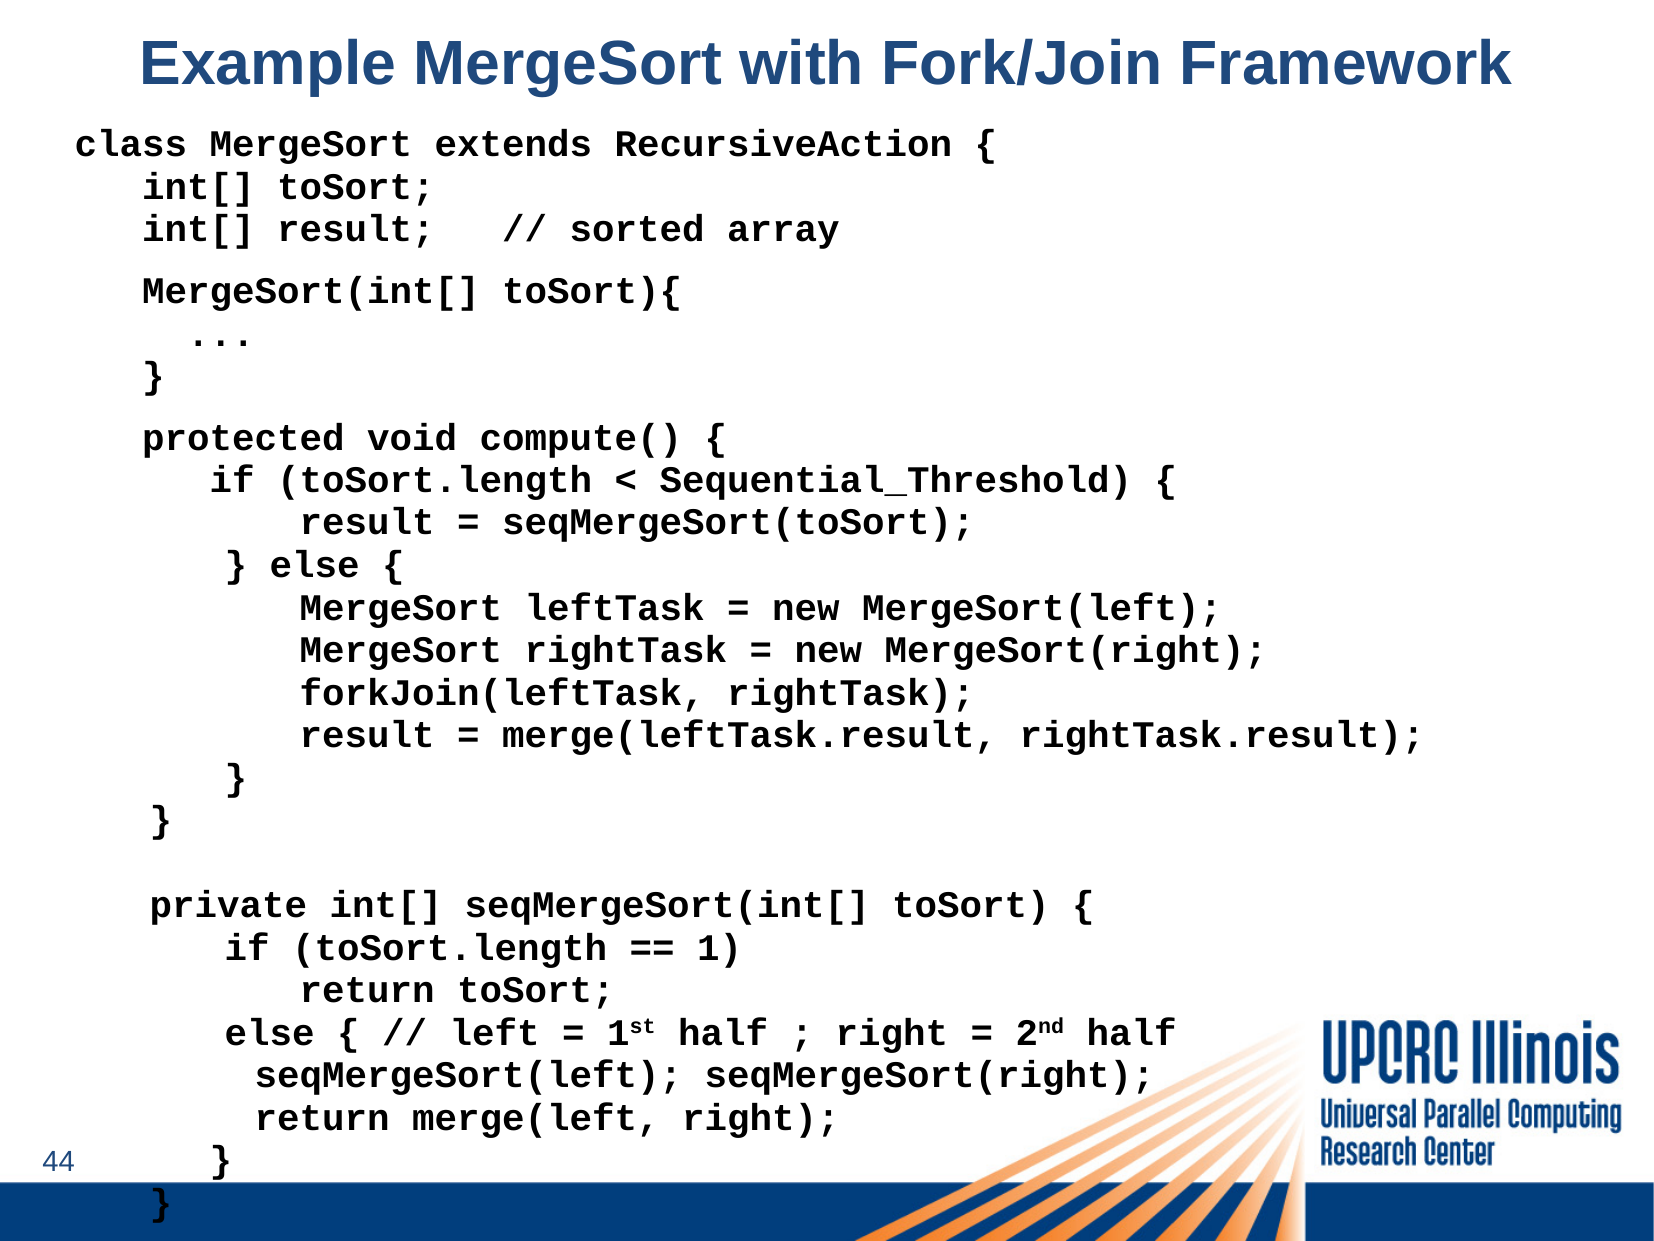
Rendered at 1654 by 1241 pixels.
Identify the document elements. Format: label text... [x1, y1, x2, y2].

text_box class MergeSort extends RecursiveAction { int[] toSort; int[] result; // sorted array MergeSort(int[] toSort){ ... } protected void compute() { if (toSort.length < Sequential_Threshold) { result = seqMergeSort(toSort); } else { MergeSort leftTask = new MergeSort(left); MergeSort rightTask = new MergeSort(right); forkJoin(leftTask, rightTask); result = merge(leftTask.result, rightTask.result); } } private int[] seqMergeSort(int[] toSort) { if (toSort.length == 1) return toSort; else { // left = 1st half ; right = 2nd half seqMergeSort(left); seqMergeSort(right); return merge(left, right); } } [59, 118, 1440, 1237]
title Example MergeSort with Fork/Join Framework [82, 0, 1571, 204]
picture [0, 1005, 1654, 1241]
